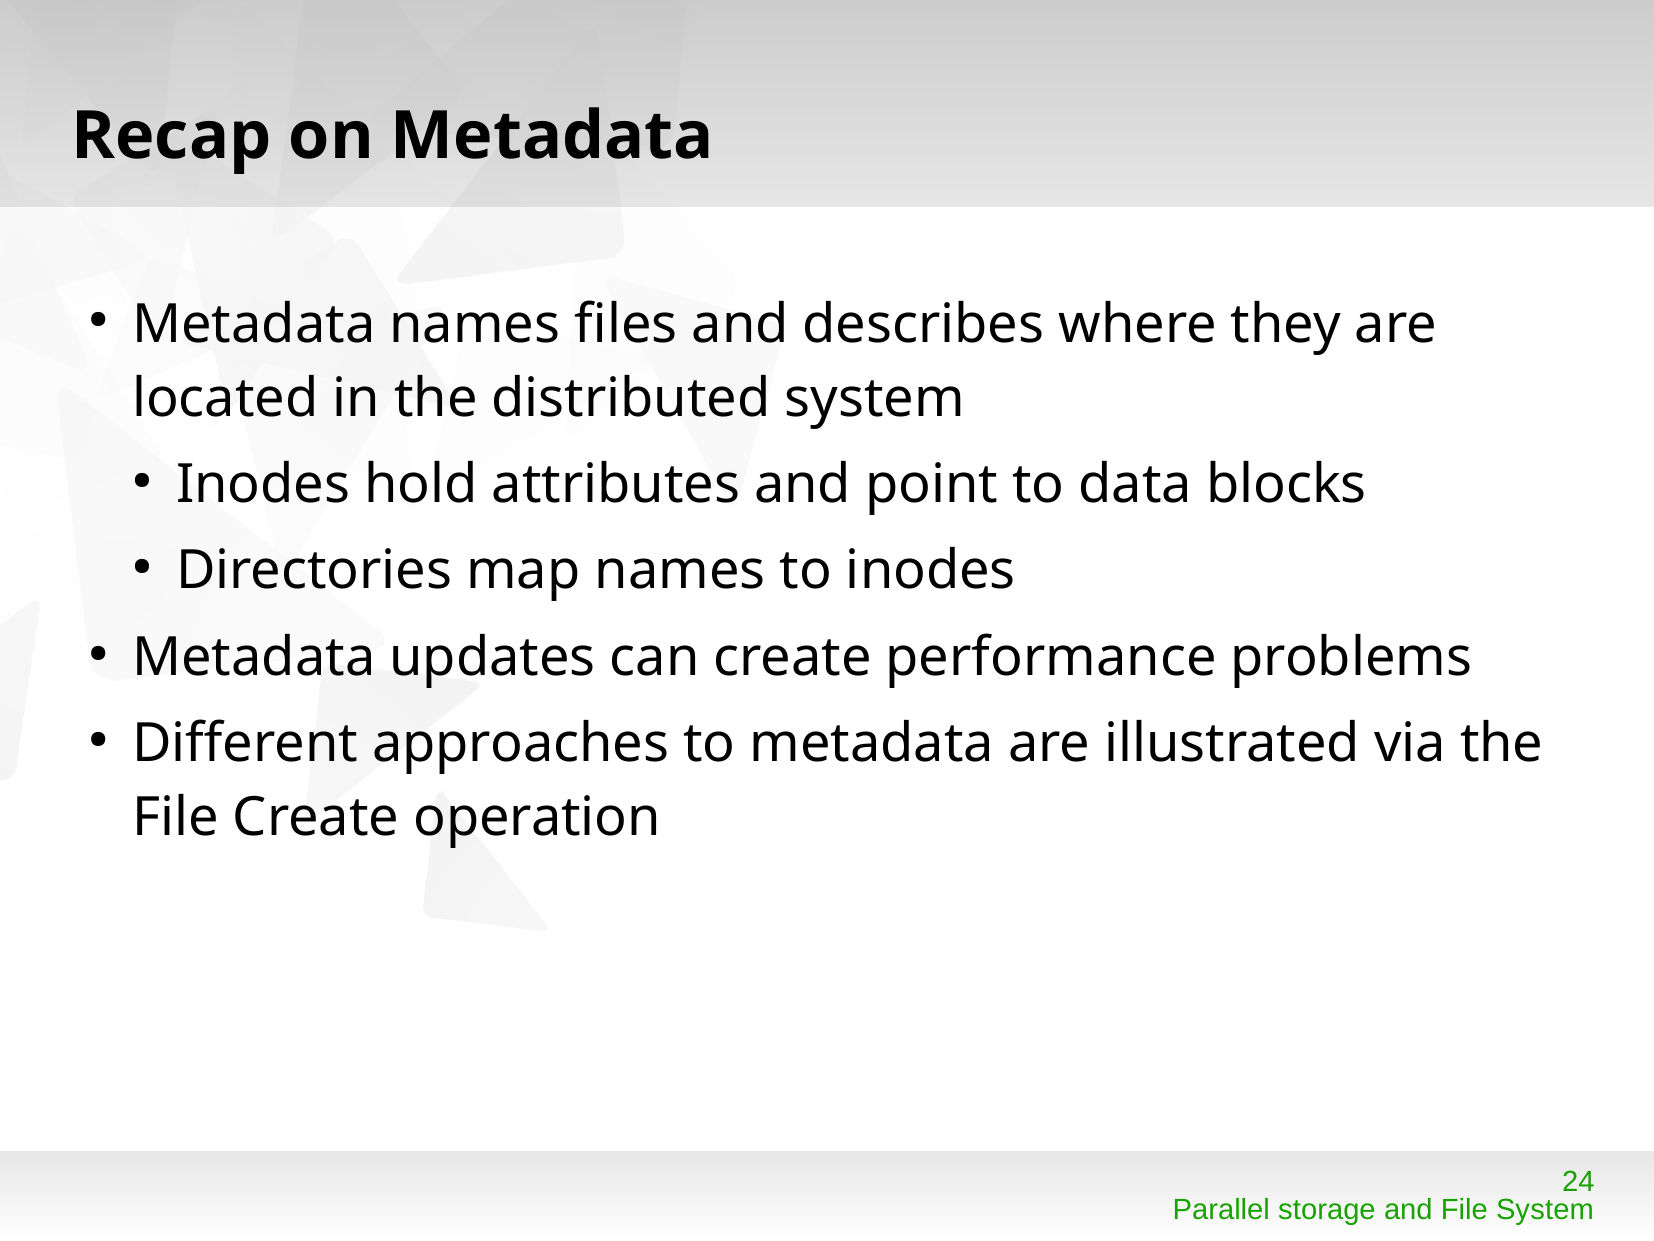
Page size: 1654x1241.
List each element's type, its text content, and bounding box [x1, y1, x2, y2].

picture [0, 0, 783, 931]
title Recap on Metadata [71, 29, 1418, 237]
list Metadata names files and describes where they are located in the distributed system Inodes hold attributes and point to data blocks Directories map names to inodes Metadata updates can create performance problems Different approaches to metadata are illustrated via the File Create operation [88, 284, 1595, 945]
